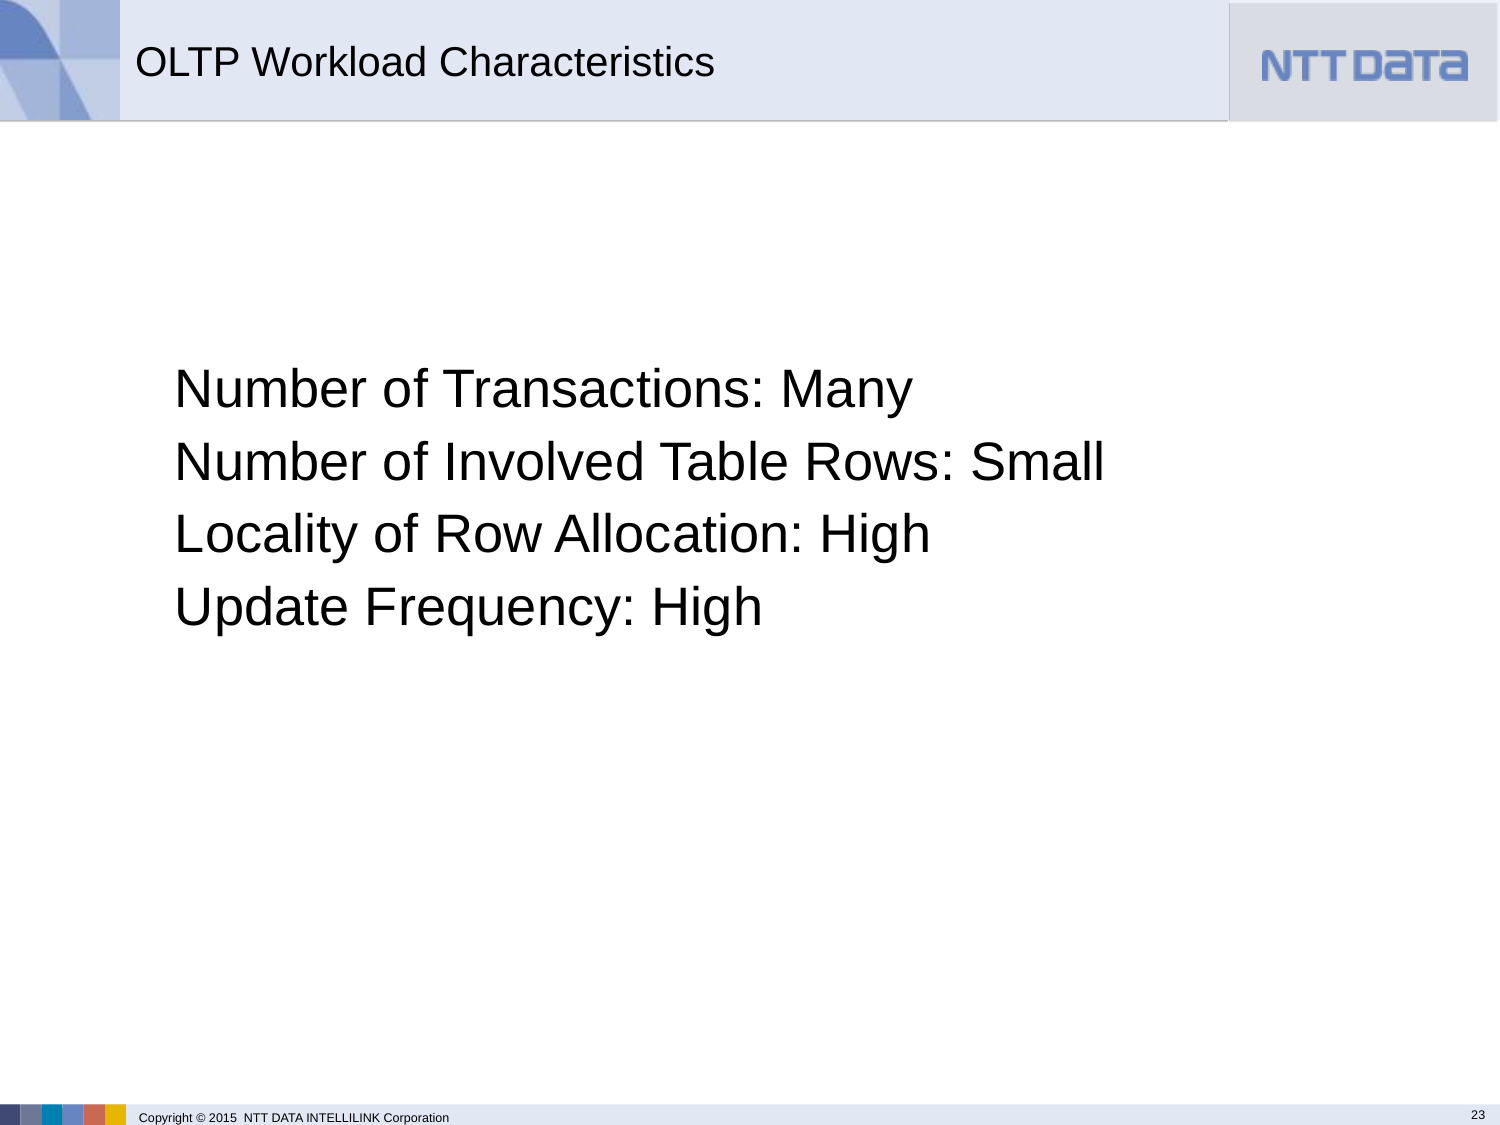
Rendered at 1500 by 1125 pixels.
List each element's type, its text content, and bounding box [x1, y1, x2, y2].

picture [1262, 50, 1468, 81]
list Number of Transactions: Many Number of Involved Table Rows: Small Locality of Row Allocation: High Update Frequency: High [145, 346, 1321, 614]
title OLTP Workload Characteristics [120, 0, 1241, 120]
picture [0, 0, 120, 120]
